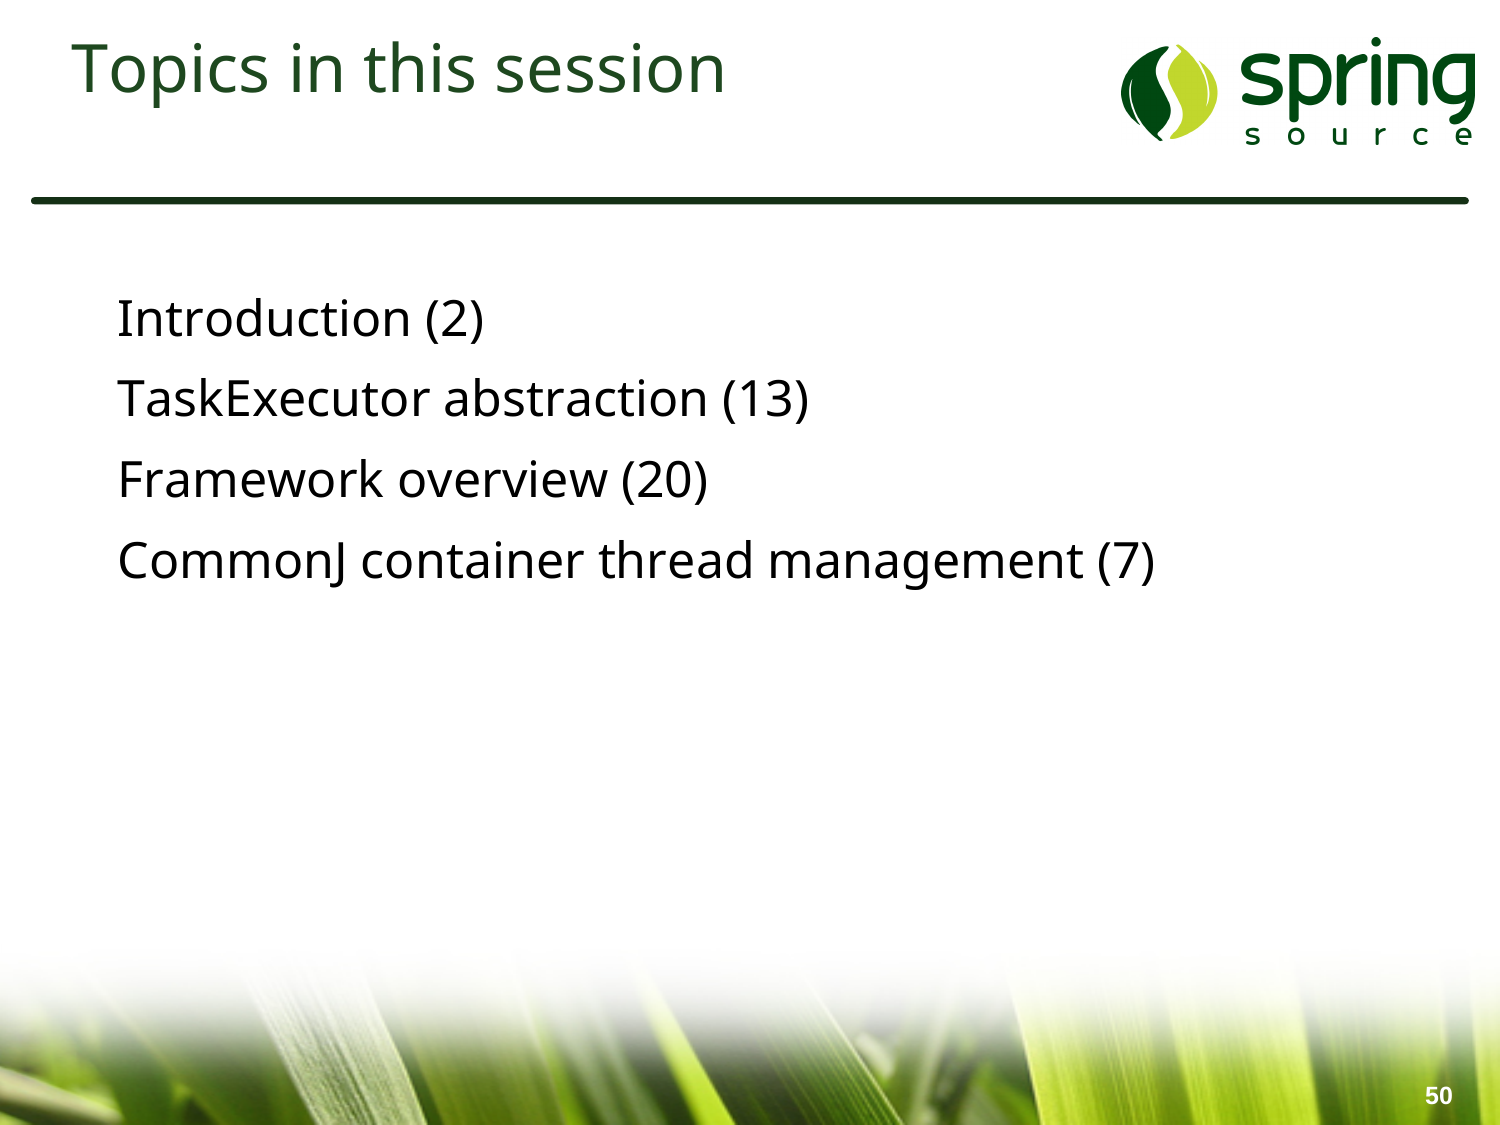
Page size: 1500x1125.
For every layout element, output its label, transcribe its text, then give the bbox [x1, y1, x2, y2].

title Topics in this session [56, 13, 1089, 177]
list Introduction (2) TaskExecutor abstraction (13) Framework overview (20) CommonJ container thread management (7) [103, 275, 1394, 938]
picture [0, 944, 1500, 1125]
picture [1121, 37, 1475, 145]
